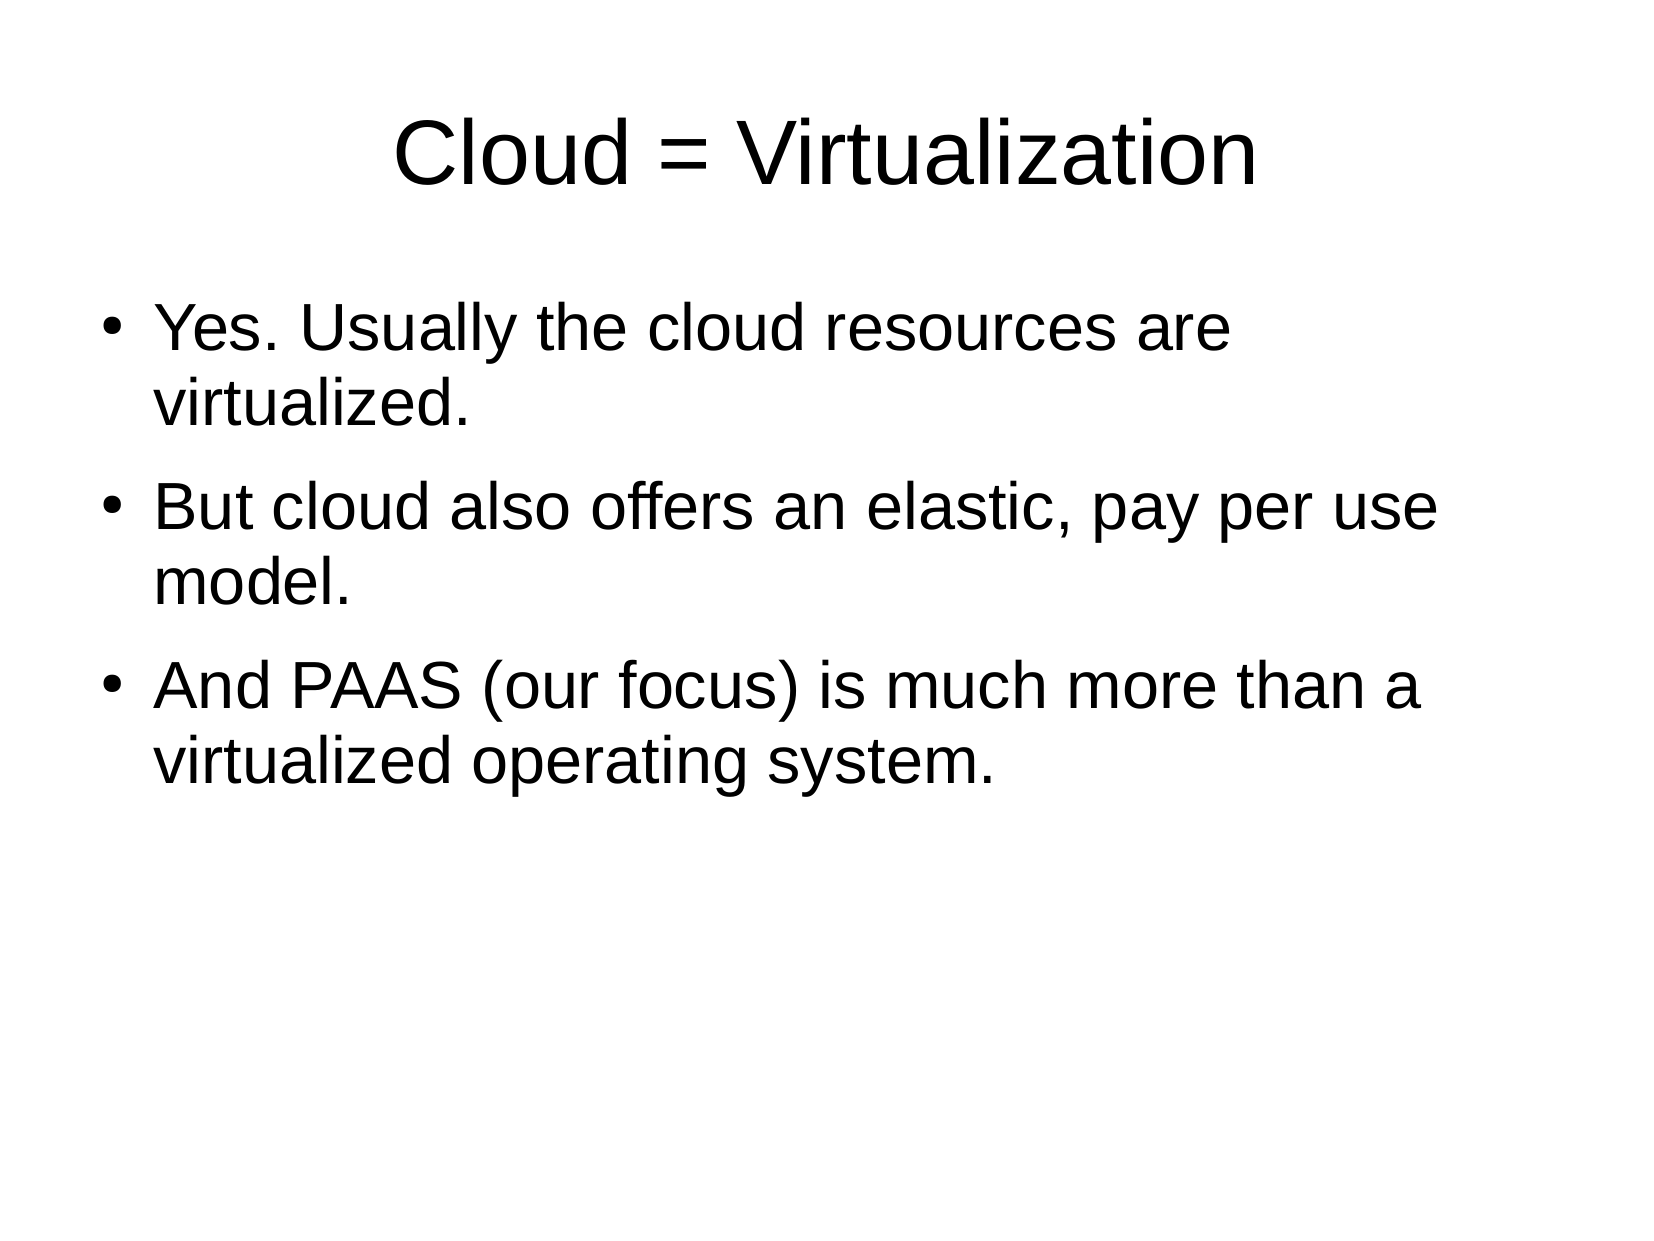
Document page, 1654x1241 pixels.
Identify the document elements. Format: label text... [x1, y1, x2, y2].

title Cloud = Virtualization [82, 49, 1571, 257]
list Yes. Usually the cloud resources are virtualized. But cloud also offers an elastic, pay per use model. And PAAS (our focus) is much more than a virtualized operating system. [82, 290, 1538, 1010]
